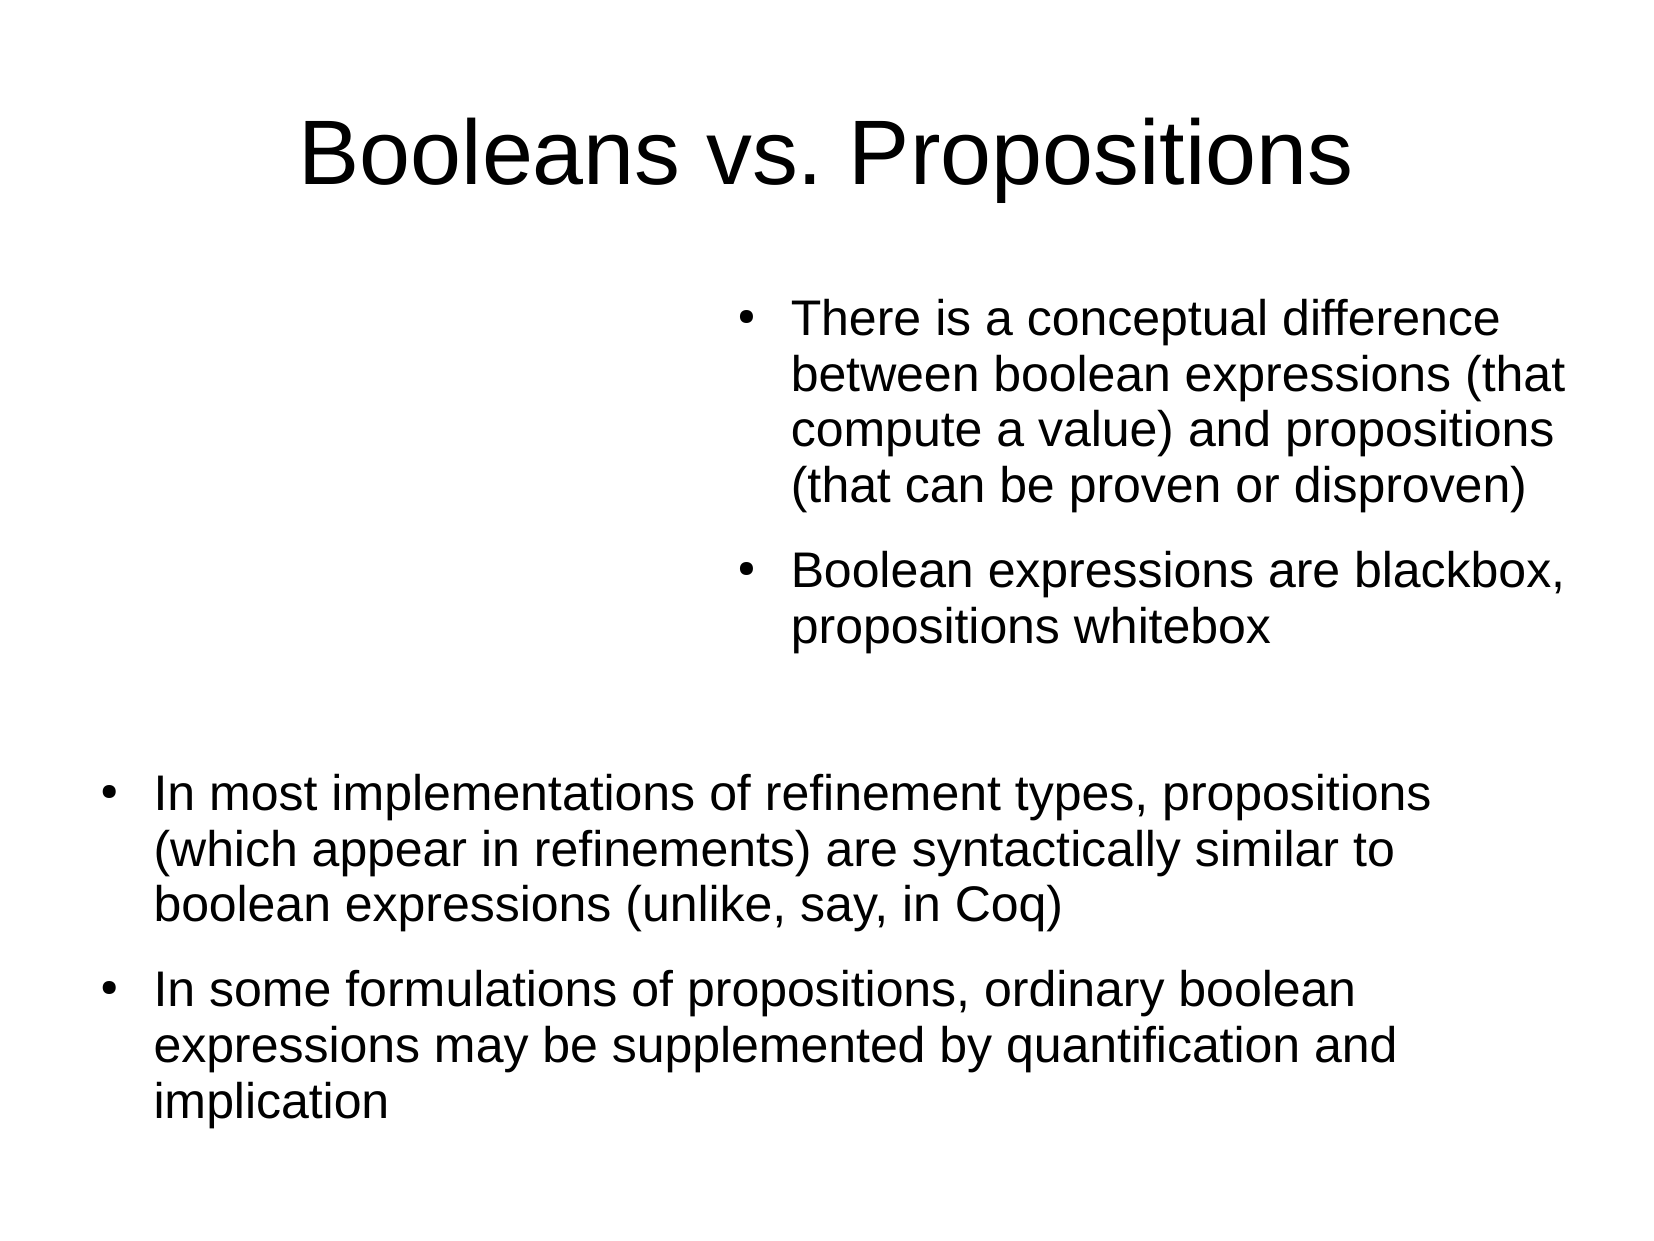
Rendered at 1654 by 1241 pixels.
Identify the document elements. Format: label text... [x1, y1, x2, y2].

list In most implementations of refinement types, propositions (which appear in refinements) are syntactically similar to boolean expressions (unlike, say, in Coq) In some formulations of propositions, ordinary boolean expressions may be supplemented by quantification and implication [82, 765, 1571, 1130]
title Booleans vs. Propositions [82, 49, 1571, 257]
list There is a conceptual difference between boolean expressions (that compute a value) and propositions (that can be proven or disproven) Boolean expressions are blackbox, propositions whitebox [720, 290, 1572, 681]
